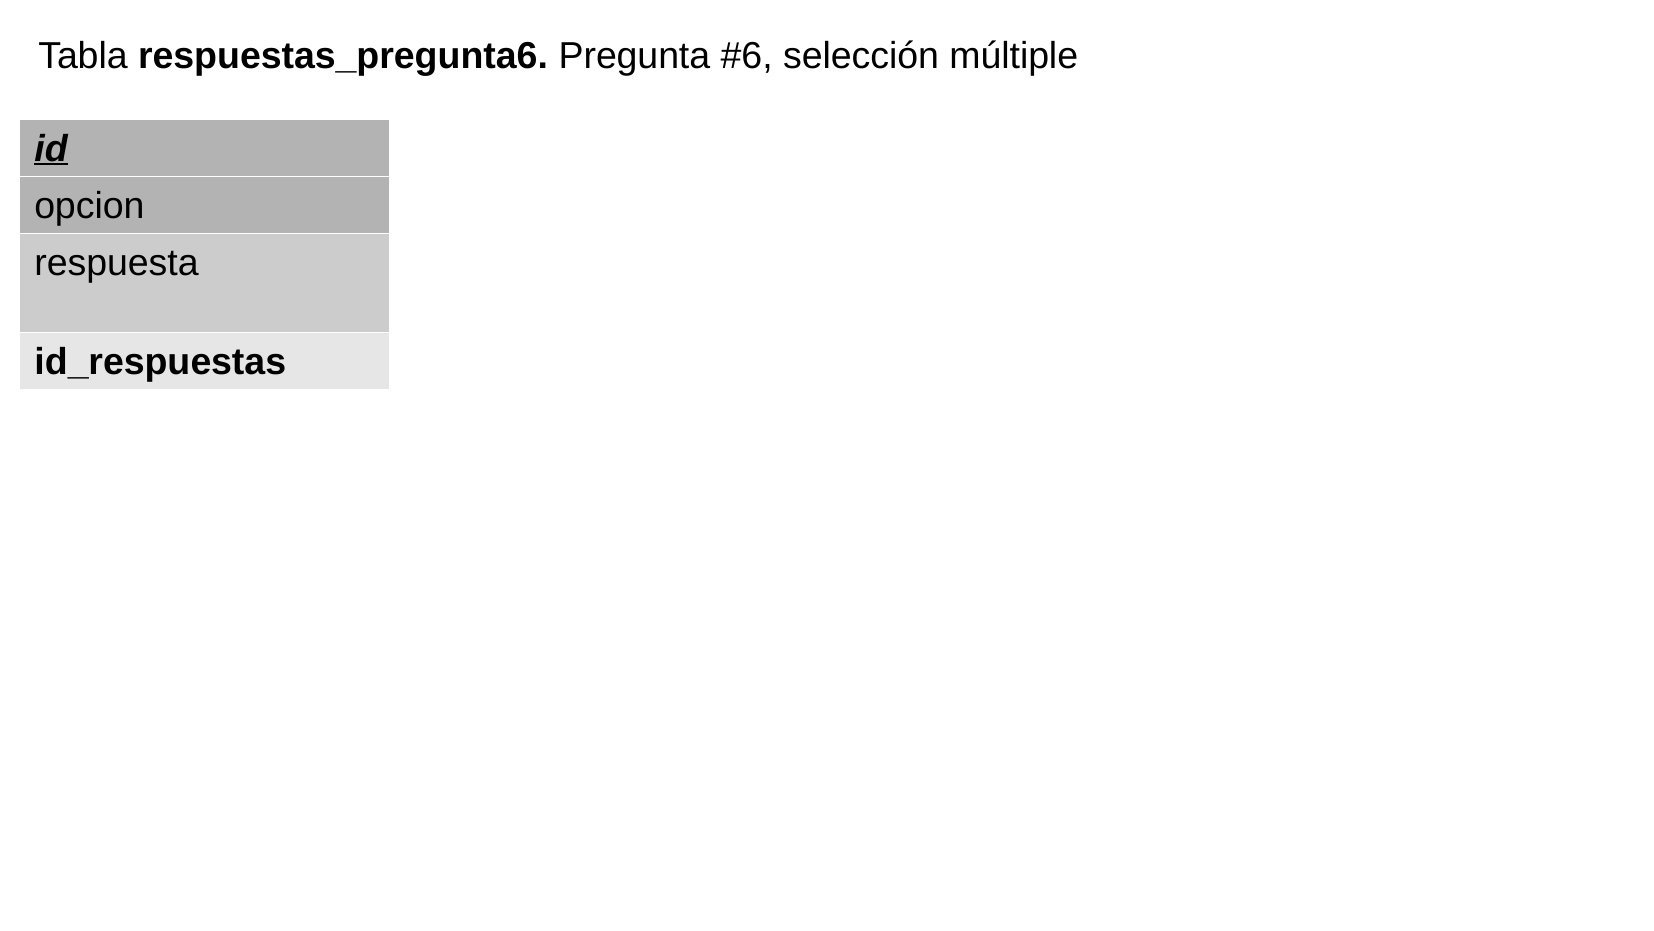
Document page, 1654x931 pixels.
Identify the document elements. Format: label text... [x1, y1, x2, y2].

table_cell opcion [20, 177, 389, 233]
table_header id [20, 120, 389, 176]
text_box Tabla respuestas_pregunta6. Pregunta #6, selección múltiple [23, 23, 1630, 123]
table_cell respuesta [20, 234, 389, 332]
table_cell id_respuestas [20, 333, 389, 389]
